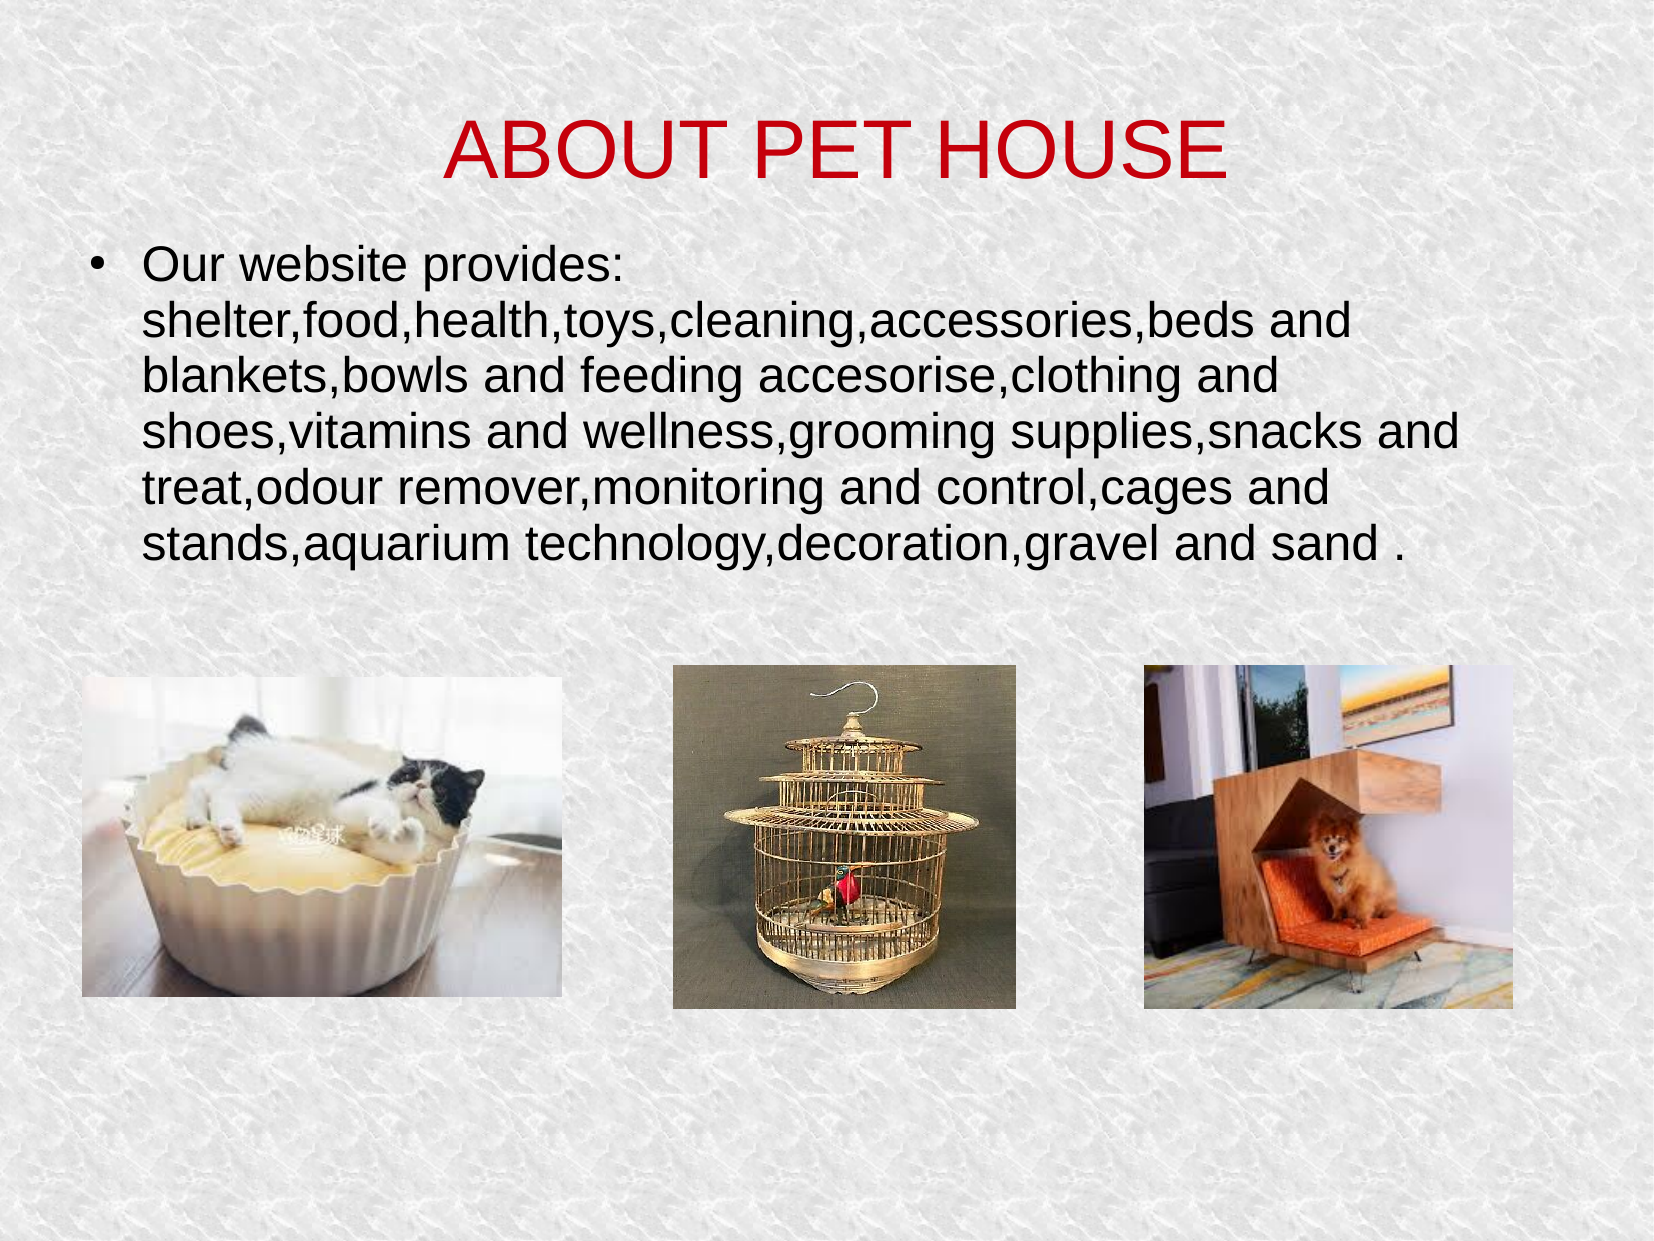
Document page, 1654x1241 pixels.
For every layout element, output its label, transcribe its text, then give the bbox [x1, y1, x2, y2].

list Our website provides: shelter,food,health,toys,cleaning,accessories,beds and blankets,bowls and feeding accesorise,clothing and shoes,vitamins and wellness,grooming supplies,snacks and treat,odour remover,monitoring and control,cages and stands,aquarium technology,decoration,gravel and sand . [70, 236, 1548, 603]
picture [0, 0, 1654, 1241]
text_box ABOUT PET HOUSE [372, 103, 1571, 260]
